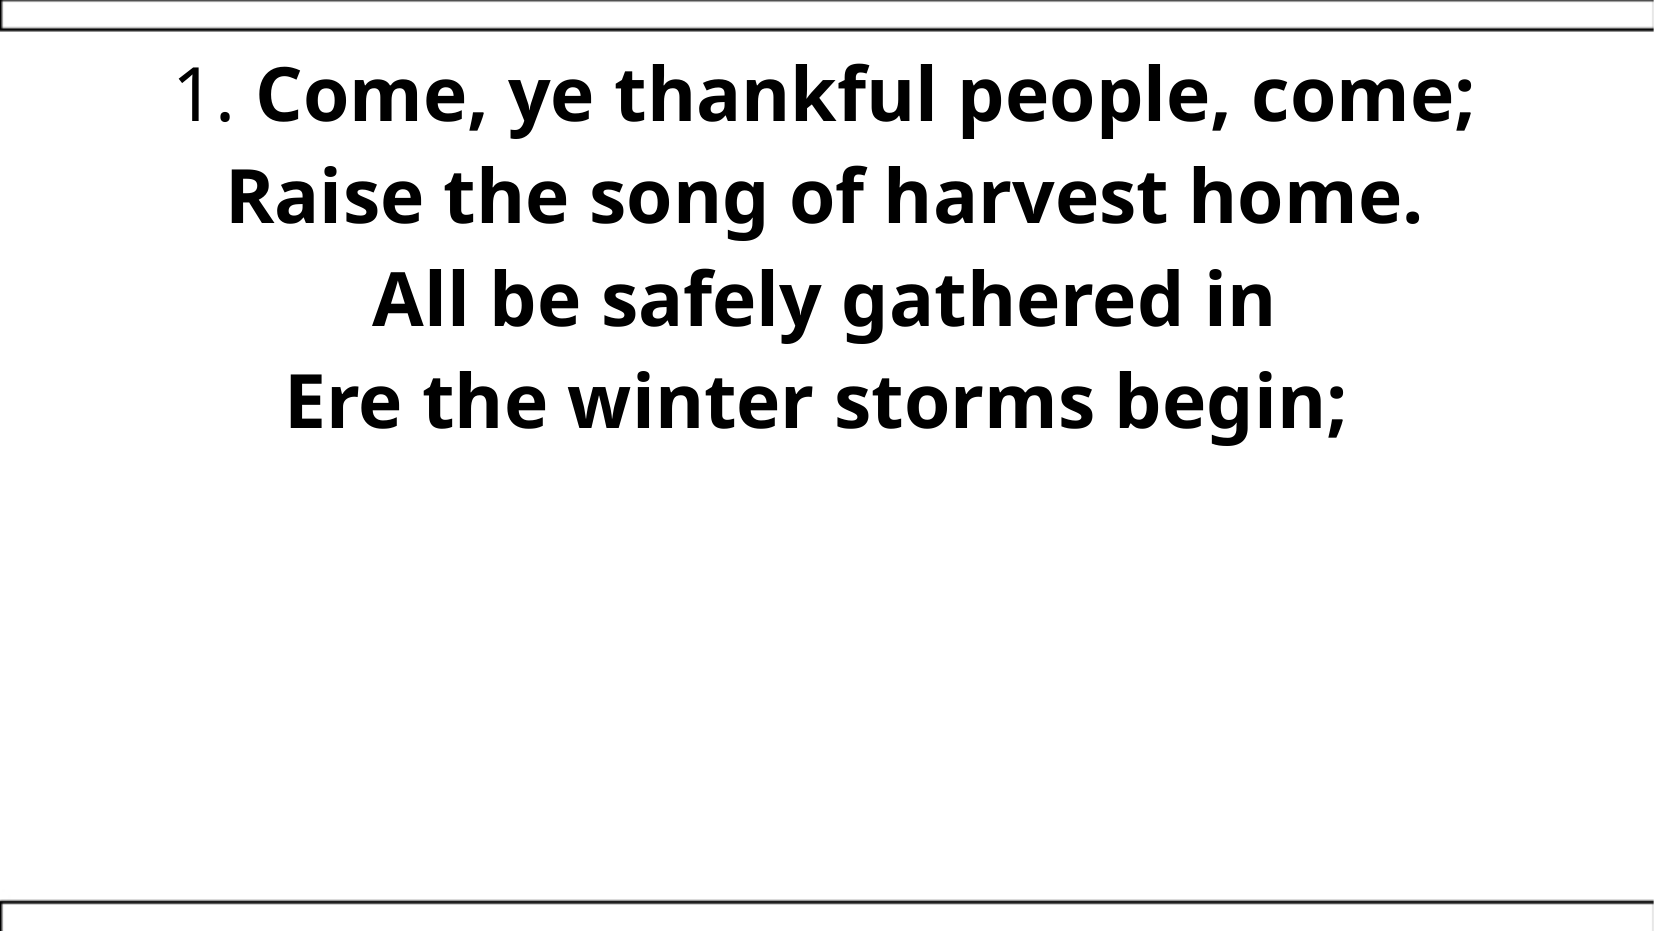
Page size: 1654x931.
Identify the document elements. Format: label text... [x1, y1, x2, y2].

text_box 1. Come, ye thankful people, come; Raise the song of harvest home. All be safely gathered in Ere the winter storms begin; [105, 33, 1546, 448]
picture [0, 0, 1654, 931]
